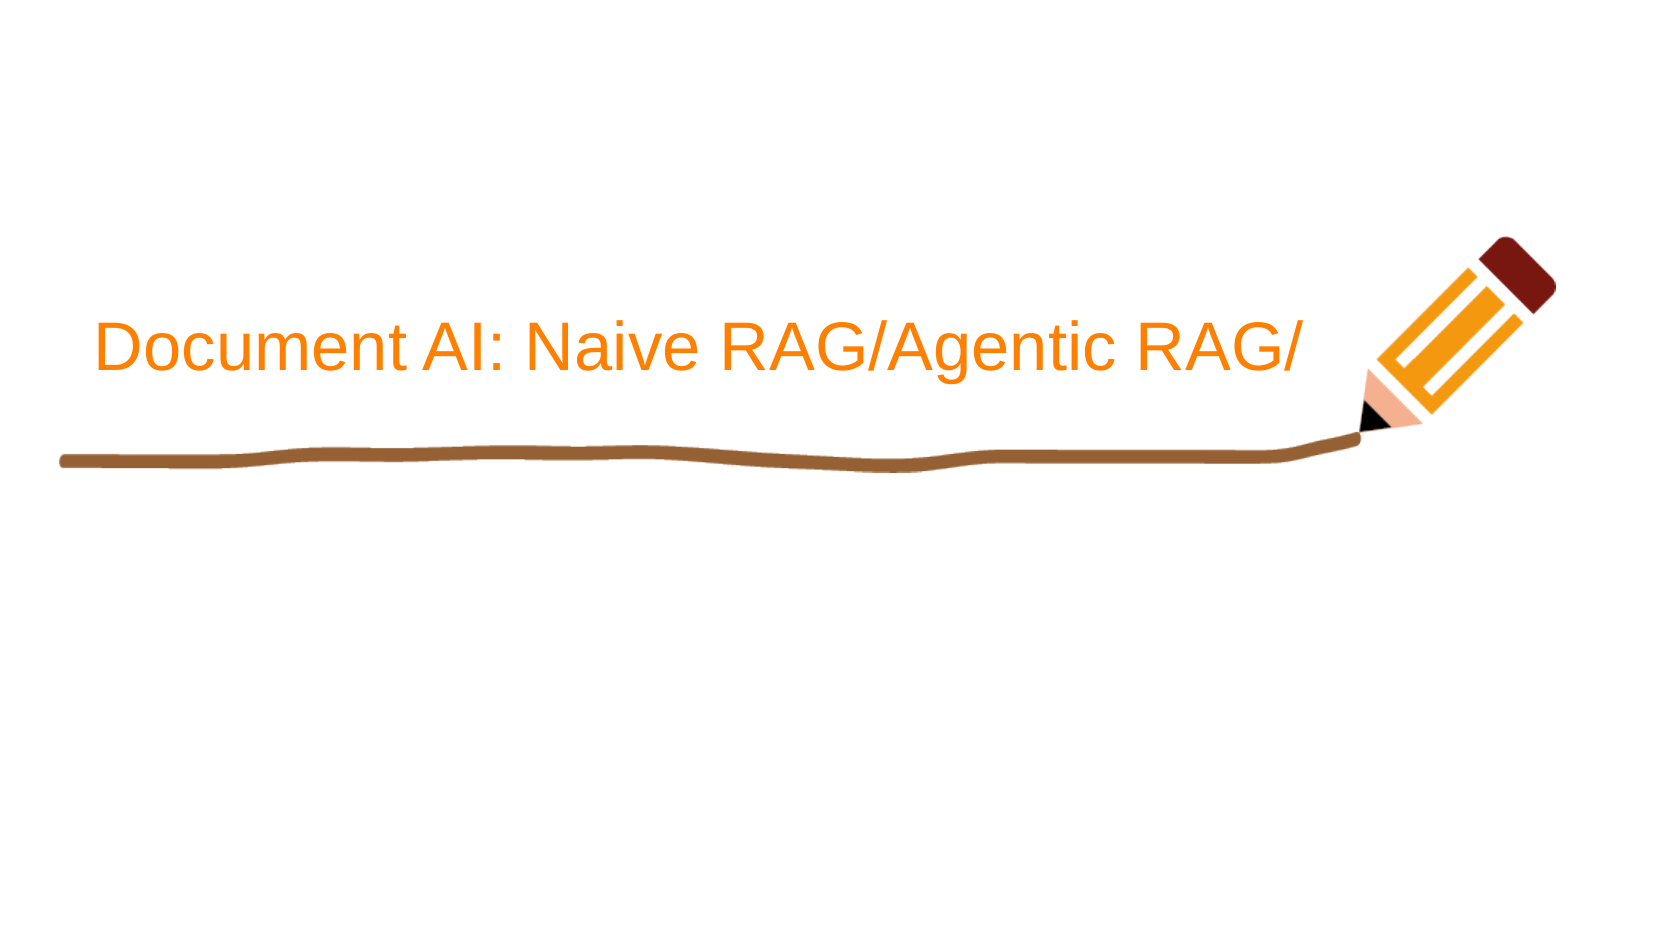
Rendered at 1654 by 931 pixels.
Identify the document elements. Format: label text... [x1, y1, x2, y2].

title Document AI: Naive RAG/Agentic RAG/ [88, 265, 1329, 429]
picture [59, 236, 1556, 473]
